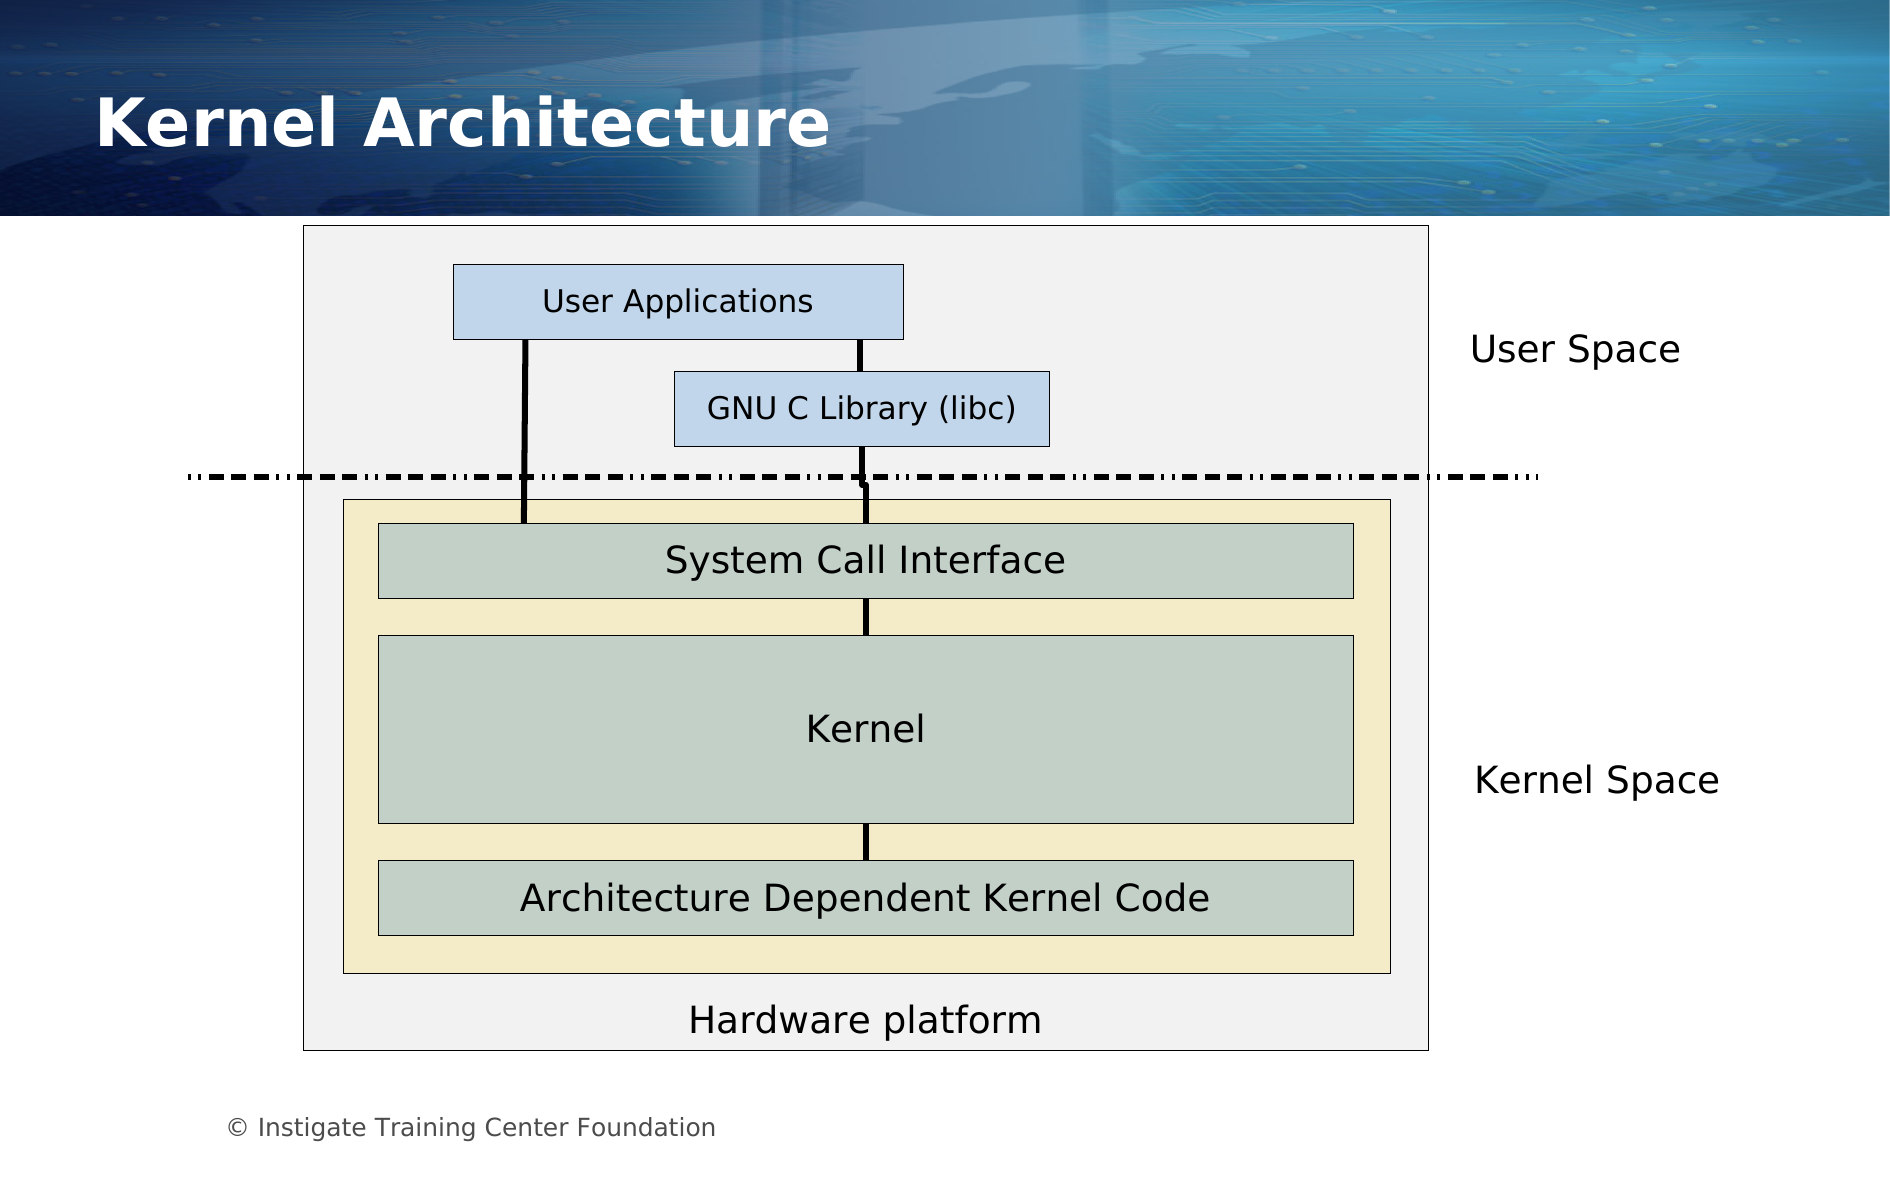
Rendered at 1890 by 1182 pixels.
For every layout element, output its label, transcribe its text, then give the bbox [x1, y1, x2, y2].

title Kernel Architecture [94, 47, 1793, 217]
text_box Kernel [378, 635, 1354, 824]
picture [0, 0, 1890, 216]
text_box GNU C Library (libc) [674, 371, 1050, 447]
text_box System Call Interface [378, 523, 1354, 599]
text_box Hardware platform [303, 225, 1429, 1051]
text_box [527, 499, 863, 523]
text_box [343, 499, 1391, 974]
text_box Architecture Dependent Kernel Code [378, 860, 1354, 936]
text_box User Space [1454, 319, 1697, 379]
text_box User Applications [453, 264, 904, 340]
text_box Kernel Space [1459, 751, 1733, 811]
